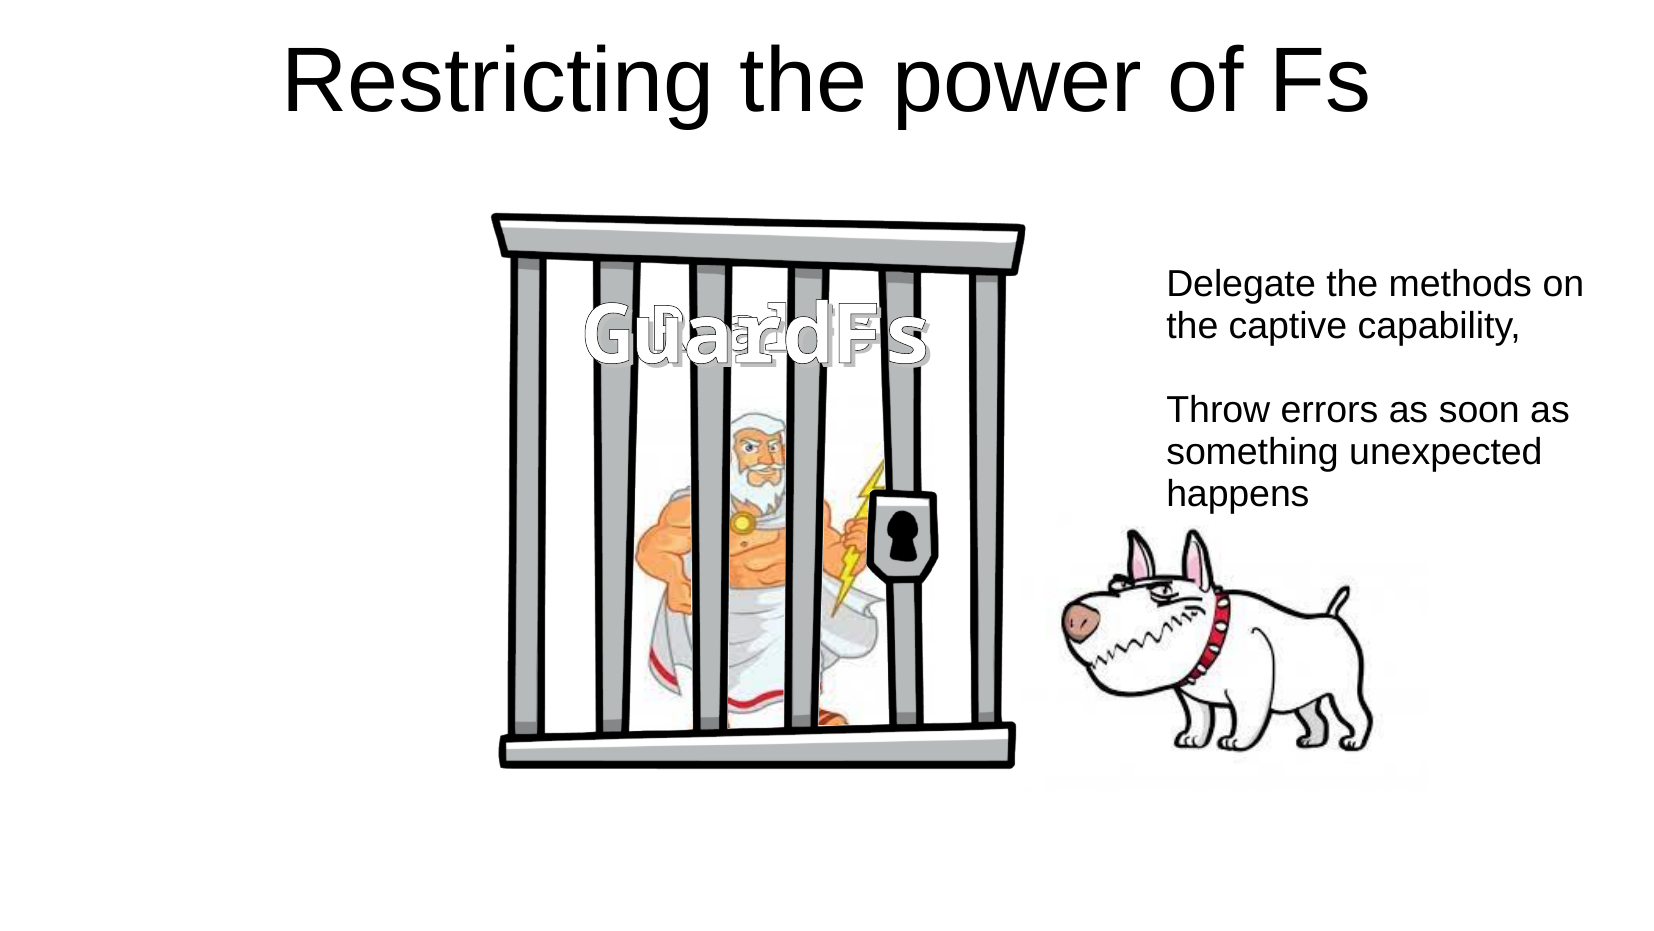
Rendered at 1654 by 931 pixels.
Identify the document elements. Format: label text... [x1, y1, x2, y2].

text_box Delegate the methods on the captive capability, Throw errors as soon as something unexpected happens [1151, 255, 1654, 768]
title Restricting the power of Fs [82, 0, 1571, 182]
picture [490, 212, 1428, 792]
